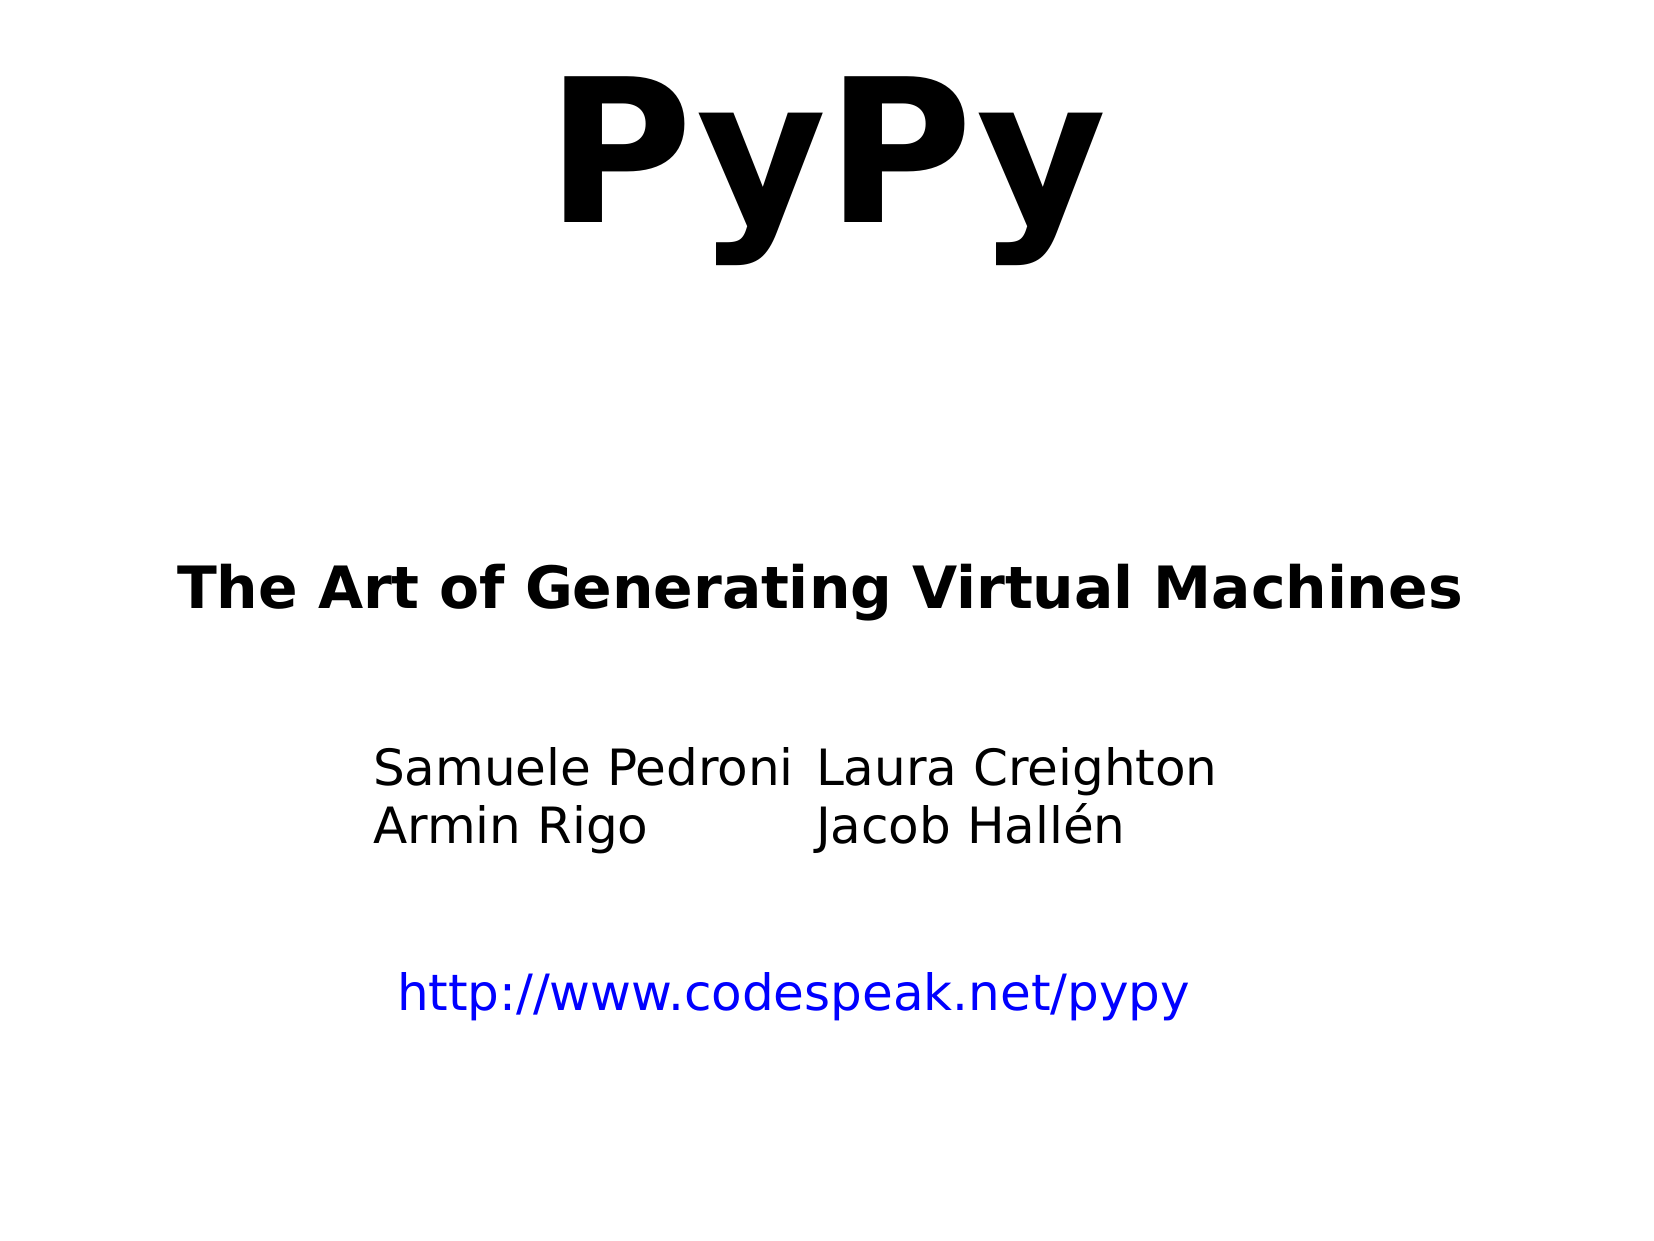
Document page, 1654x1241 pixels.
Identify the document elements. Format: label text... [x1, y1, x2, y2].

text_box Samuele Pedroni Laura Creighton Armin Rigo Jacob Hallén [358, 731, 1233, 863]
text_box http://www.codespeak.net/pypy [382, 956, 1293, 1030]
text_box The Art of Generating Virtual Machines [162, 547, 1479, 756]
title PyPy [82, 36, 1571, 270]
